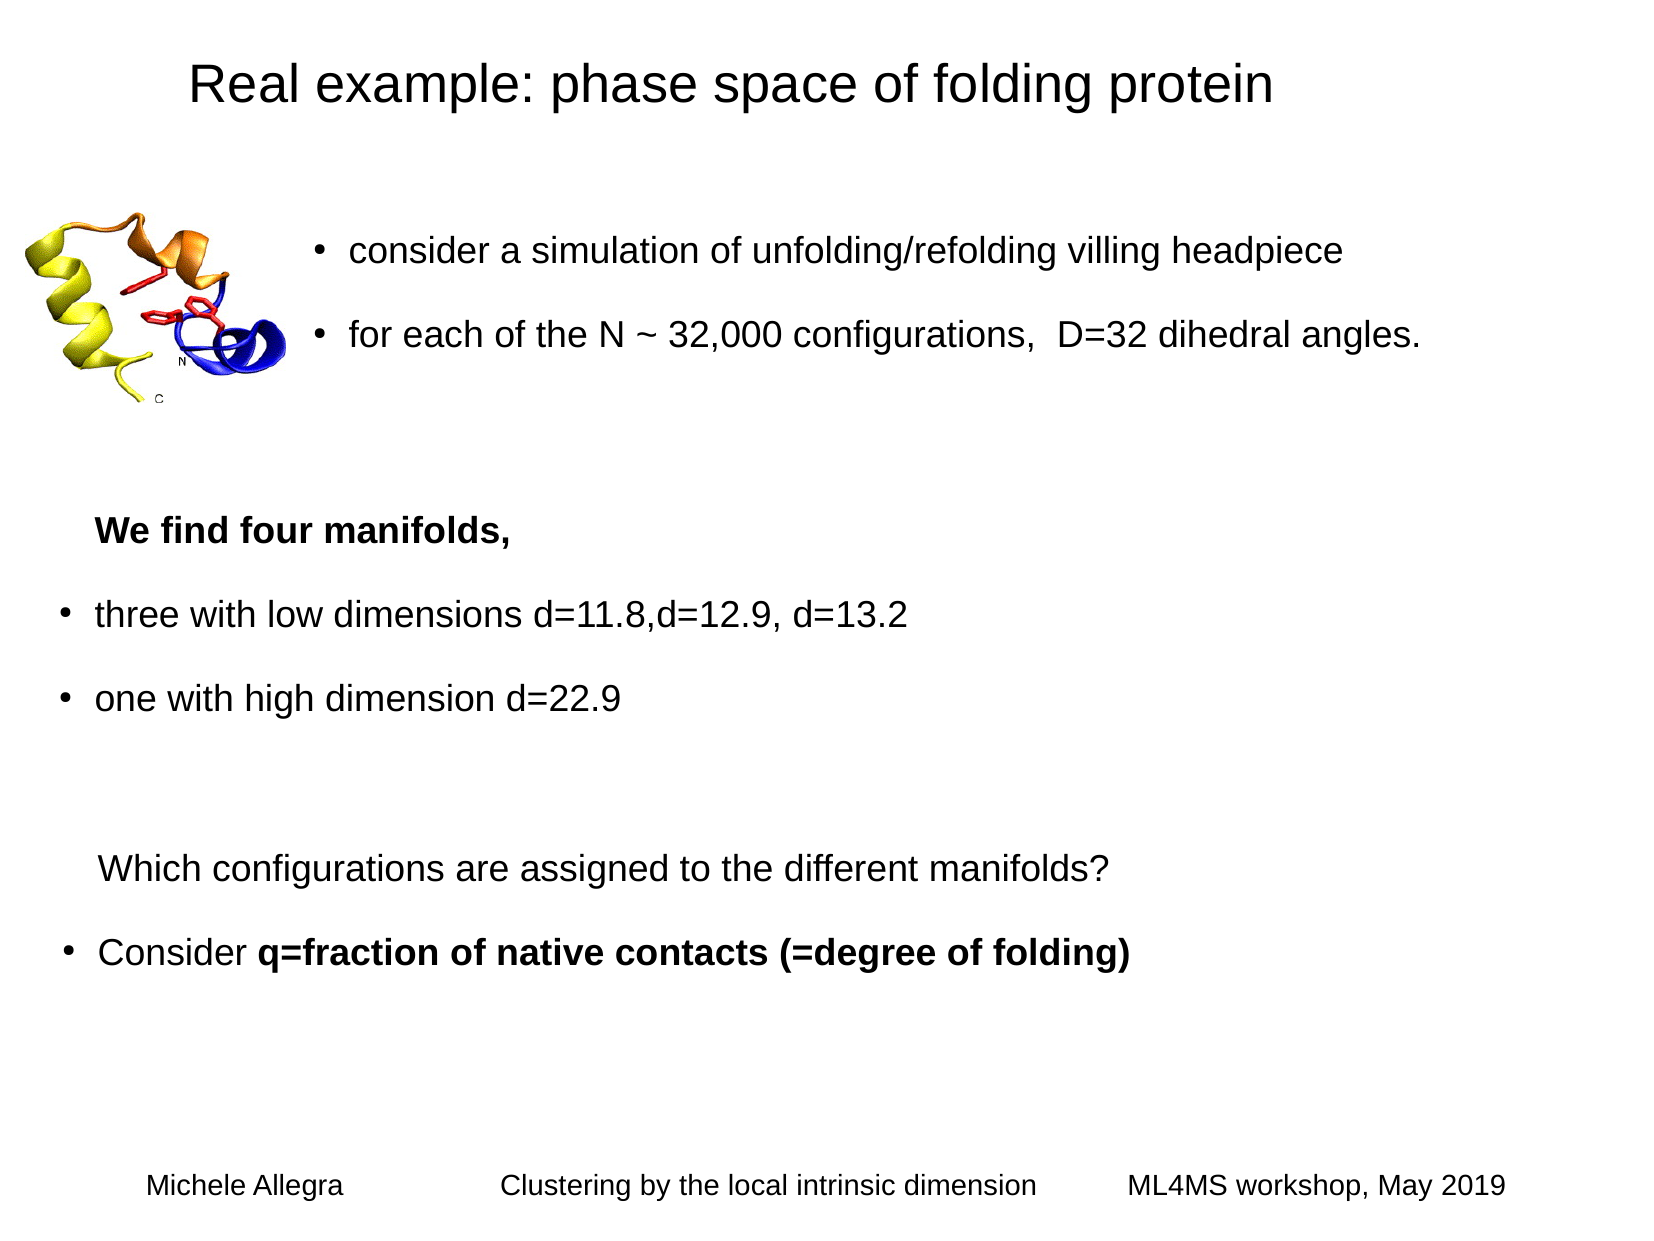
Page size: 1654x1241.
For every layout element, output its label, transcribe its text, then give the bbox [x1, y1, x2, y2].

subtitle consider a simulation of unfolding/refolding villing headpiece for each of the N ~ 32,000 configurations, D=32 dihedral angles. [313, 159, 1430, 384]
title Real example: phase space of folding protein [106, 32, 1359, 136]
text_box We find four manifolds, three with low dimensions d=11.8,d=12.9, d=13.2 one with high dimension d=22.9 [59, 467, 1607, 762]
text_box Which configurations are assigned to the different manifolds? Consider q=fraction of native contacts (=degree of folding) [47, 839, 1264, 981]
title Michele Allegra Clustering by the local intrinsic dimension ML4MS workshop, May 2019 [82, 1147, 1572, 1223]
picture [25, 212, 286, 403]
